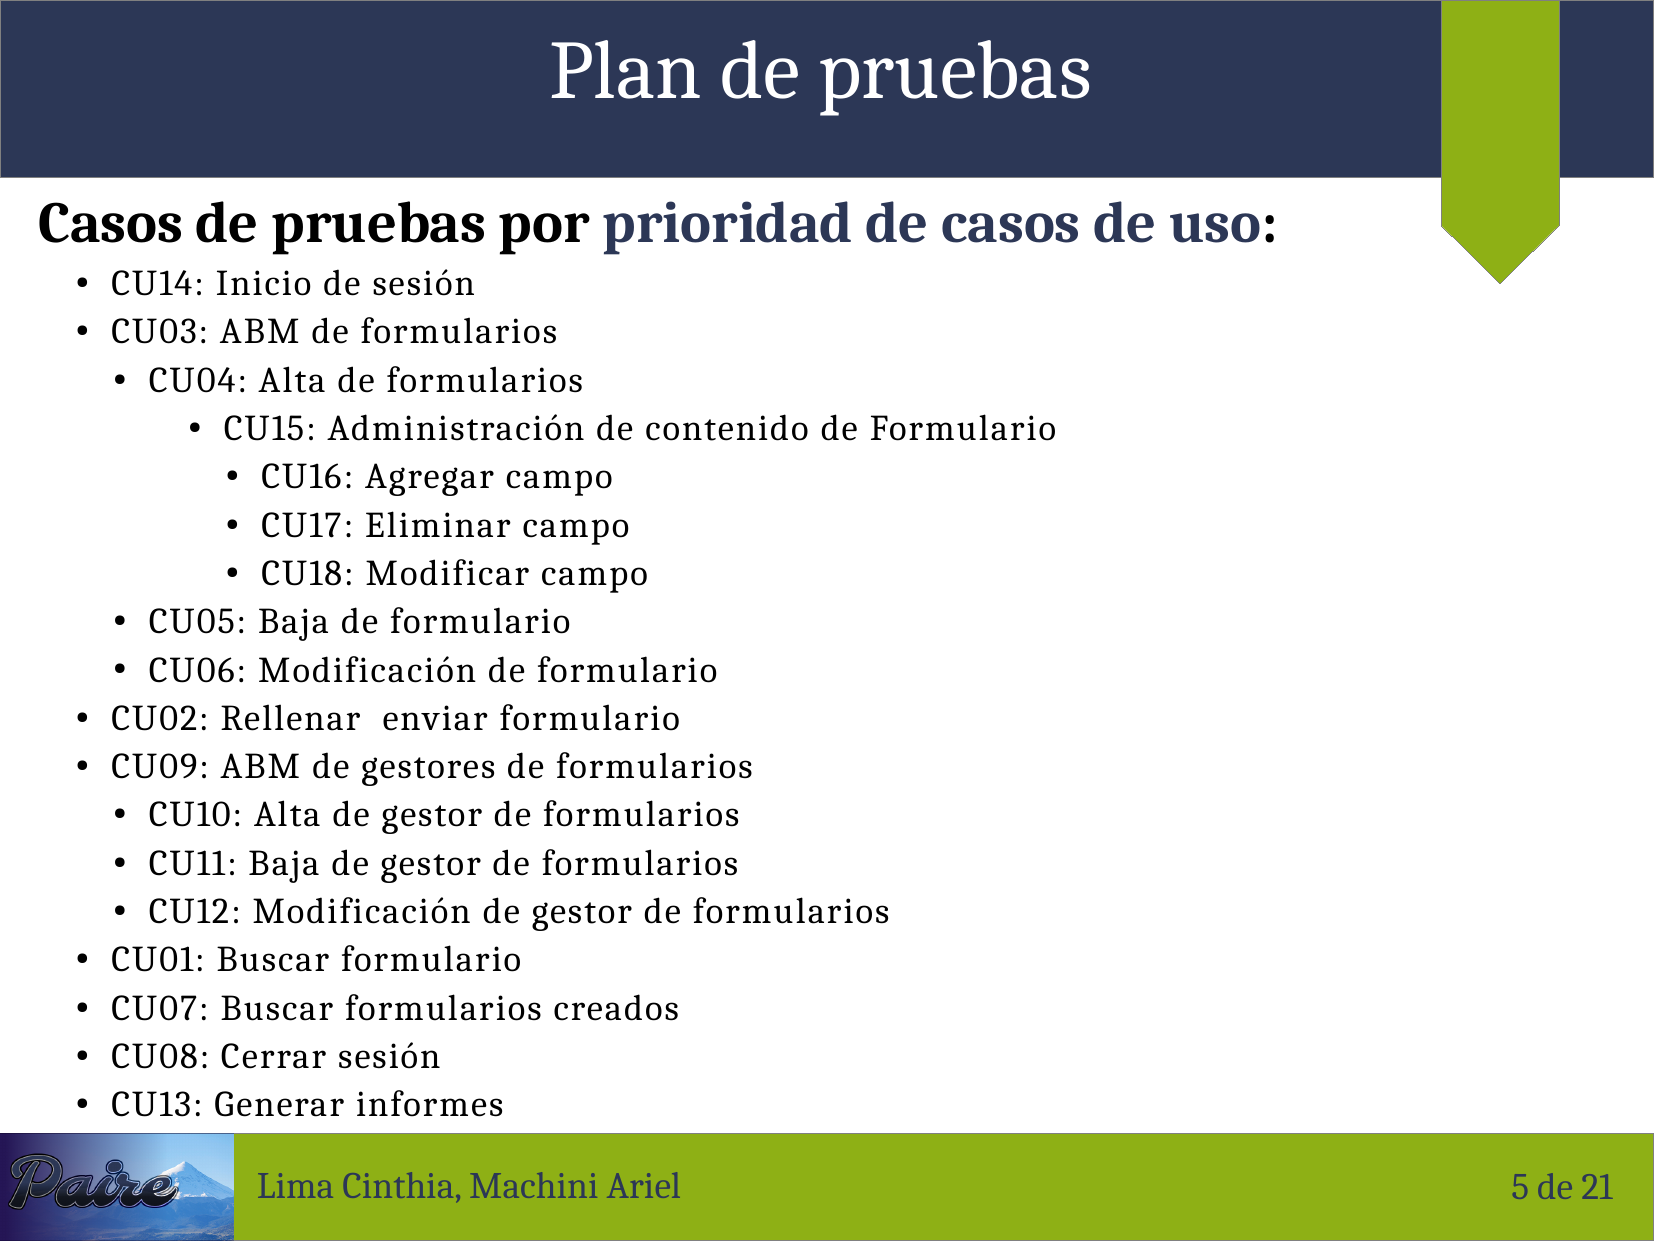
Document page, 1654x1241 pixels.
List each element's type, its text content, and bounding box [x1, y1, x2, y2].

text_box Plan de pruebas [342, 15, 1300, 130]
text_box <number> de 21 [1488, 1158, 1654, 1241]
text_box [234, 1133, 1654, 1241]
text_box [0, 0, 1654, 284]
text_box Casos de pruebas por prioridad de casos de uso: CU14: Inicio de sesión CU03: ABM de formularios CU04: Alta de formularios CU15: Administración de contenido de Formulario CU16: Agregar campo CU17: Eliminar campo CU18: Modificar campo CU05: Baja de formulario CU06: Modificación de formulario CU02: Rellenar enviar formulario CU09: ABM de gestores de formularios CU10: Alta de gestor de formularios CU11: Baja de gestor de formularios CU12: Modificación de gestor de formularios CU01: Buscar formulario CU07: Buscar formularios creados CU08: Cerrar sesión CU13: Generar informes [23, 182, 1477, 1186]
text_box Lima Cinthia, Machini Ariel [242, 1186, 715, 1217]
picture [0, 1133, 234, 1241]
